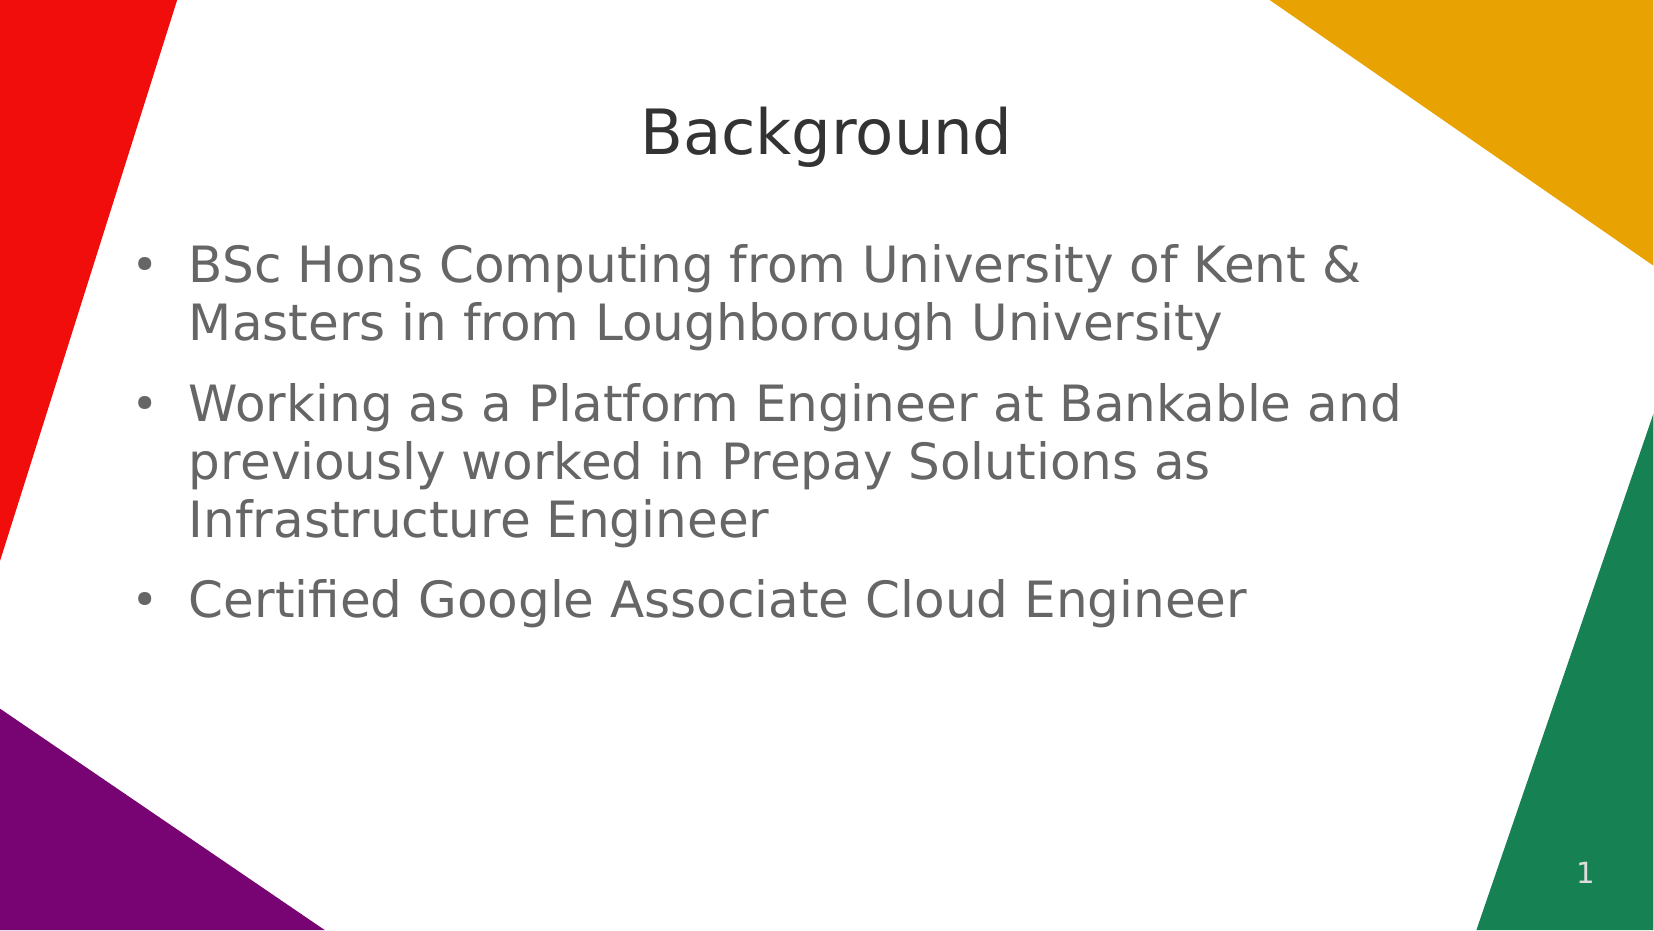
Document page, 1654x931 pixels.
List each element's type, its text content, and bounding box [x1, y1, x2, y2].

title Background [118, 59, 1536, 207]
list BSc Hons Computing from University of Kent & Masters in from Loughborough University Working as a Platform Engineer at Bankable and previously worked in Prepay Solutions as Infrastructure Engineer Certified Google Associate Cloud Engineer [118, 236, 1536, 827]
